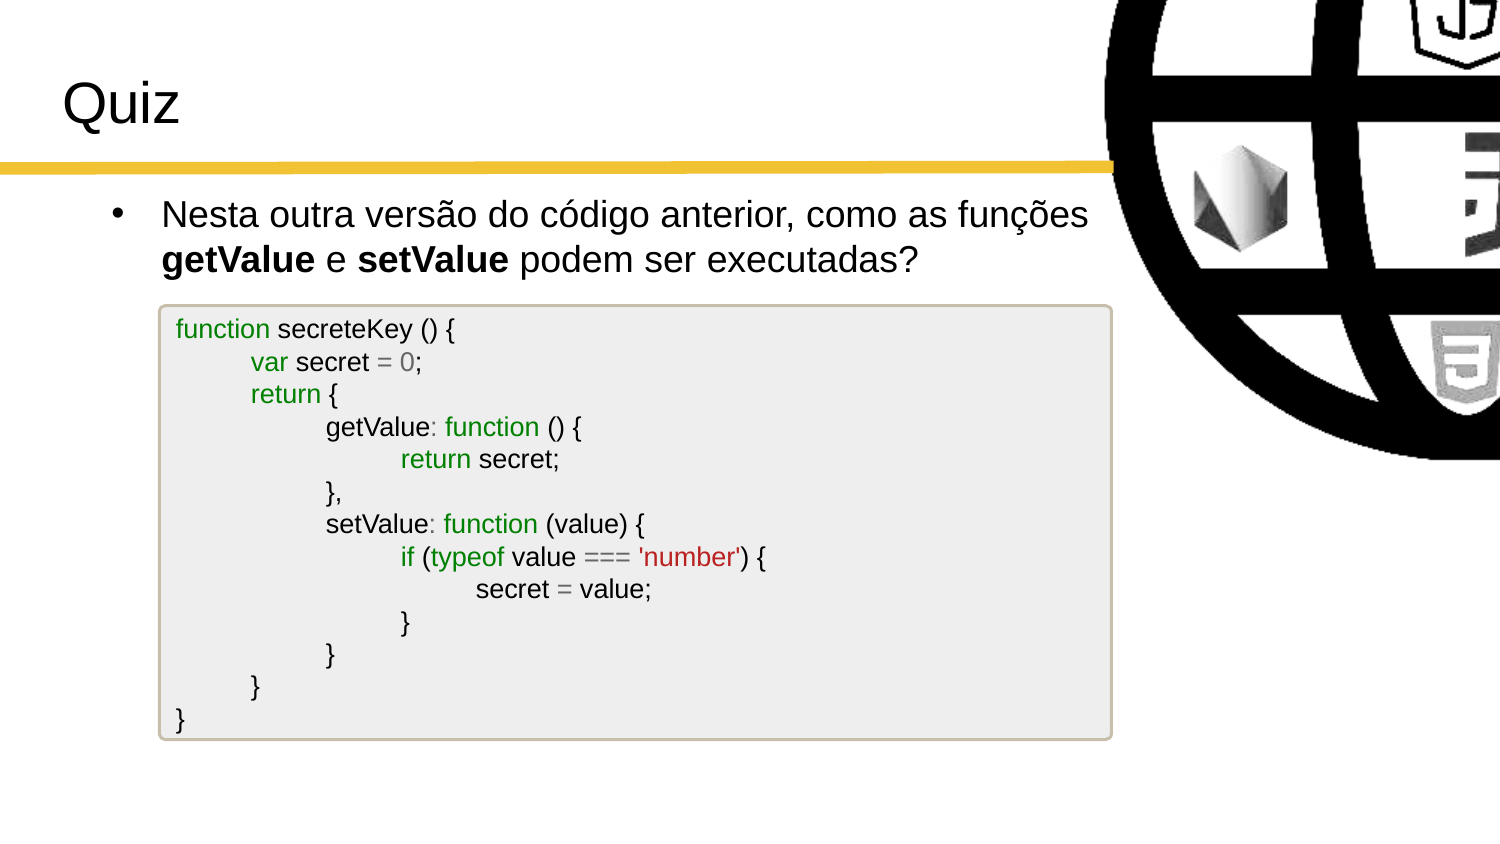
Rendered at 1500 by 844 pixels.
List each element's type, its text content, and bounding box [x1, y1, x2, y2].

text_box Nesta outra versão do código anterior, como as funções getValue e setValue podem ser executadas? [90, 182, 1112, 284]
text_box Quiz [47, 29, 1473, 171]
picture [1078, 0, 1500, 532]
text_box function secreteKey () { var secret = 0; return { getValue: function () { return secret; }, setValue: function (value) { if (typeof value === 'number') { secret = value; } } } } [159, 305, 1112, 740]
